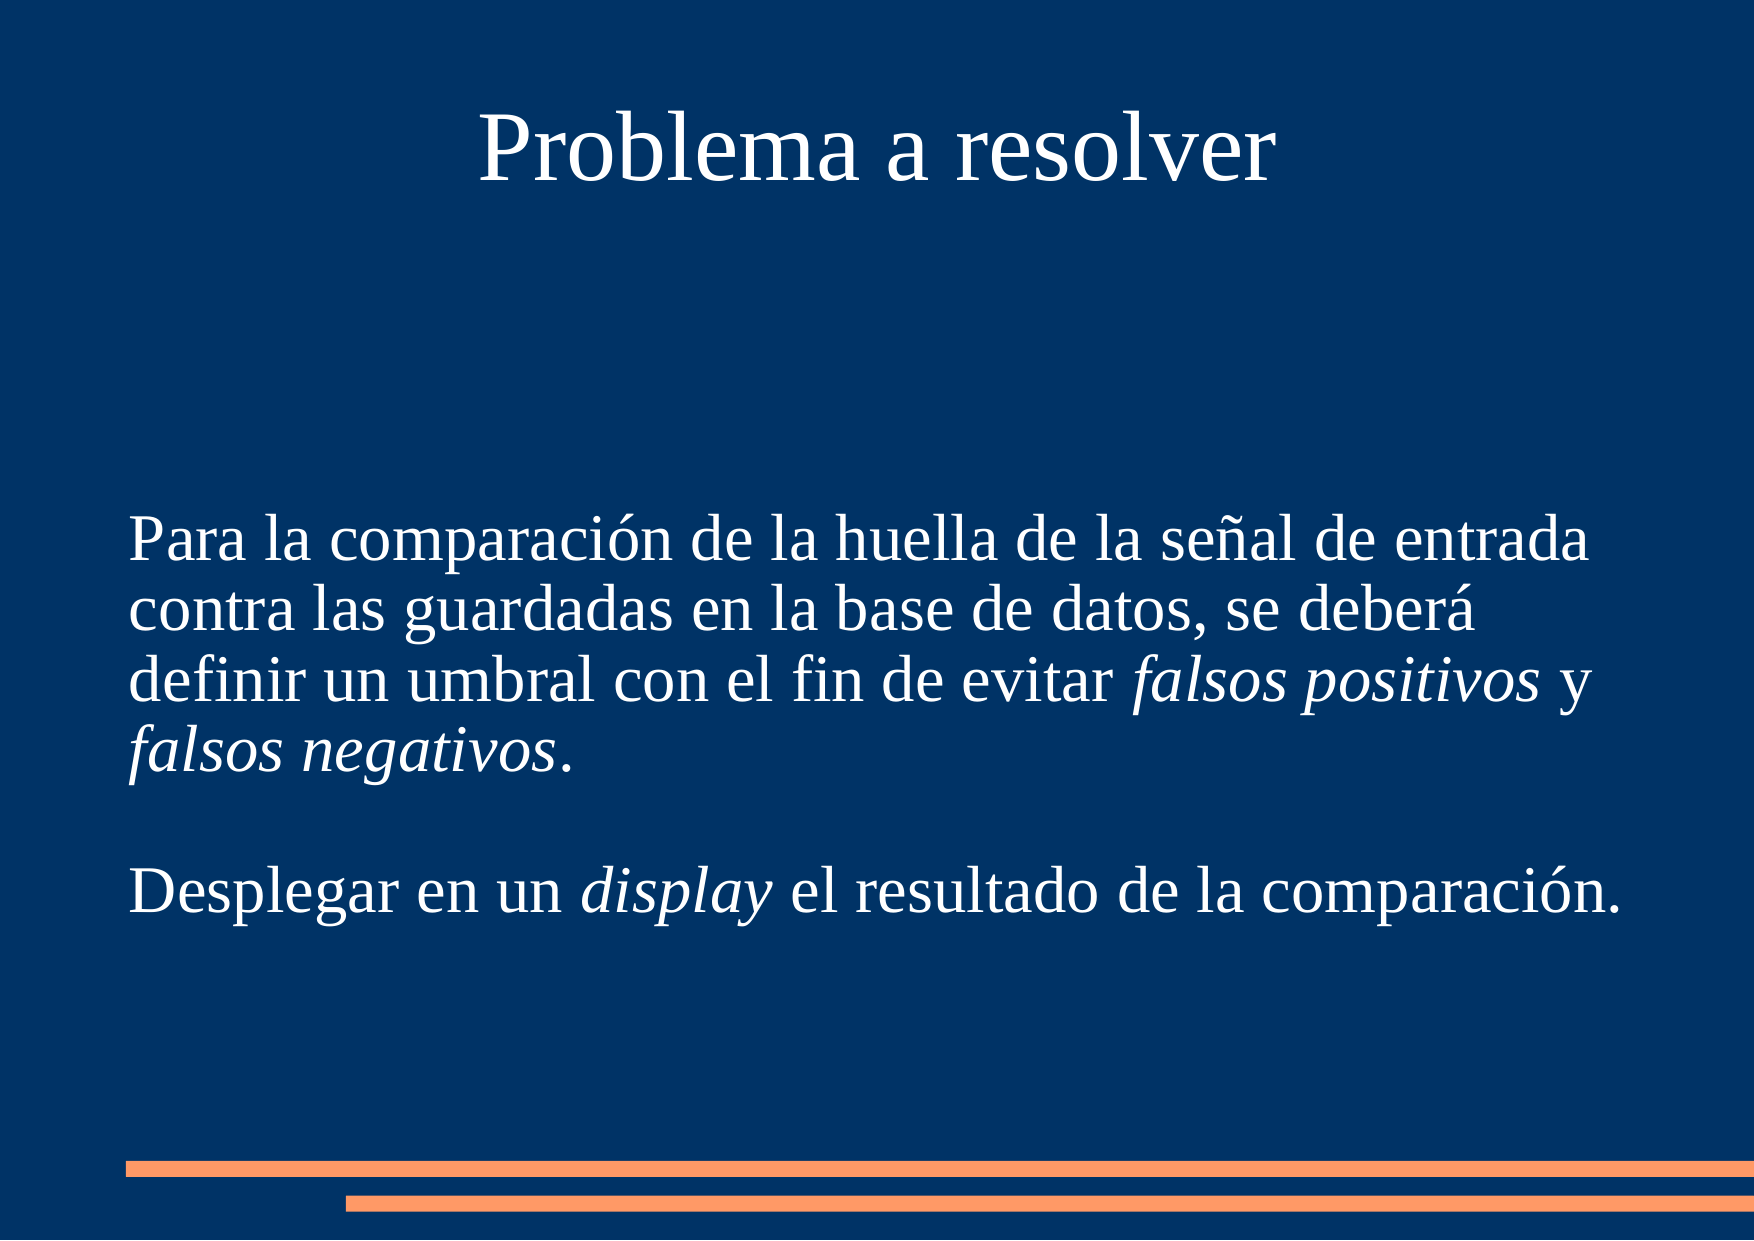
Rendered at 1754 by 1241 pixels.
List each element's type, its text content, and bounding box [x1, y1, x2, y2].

subtitle Para la comparación de la huella de la señal de entrada contra las guardadas en la base de datos, se deberá definir un umbral con el fin de evitar falsos positivos y falsos negativos. Desplegar en un display el resultado de la comparación. [128, 317, 1655, 1113]
title Problema a resolver [128, 53, 1627, 246]
